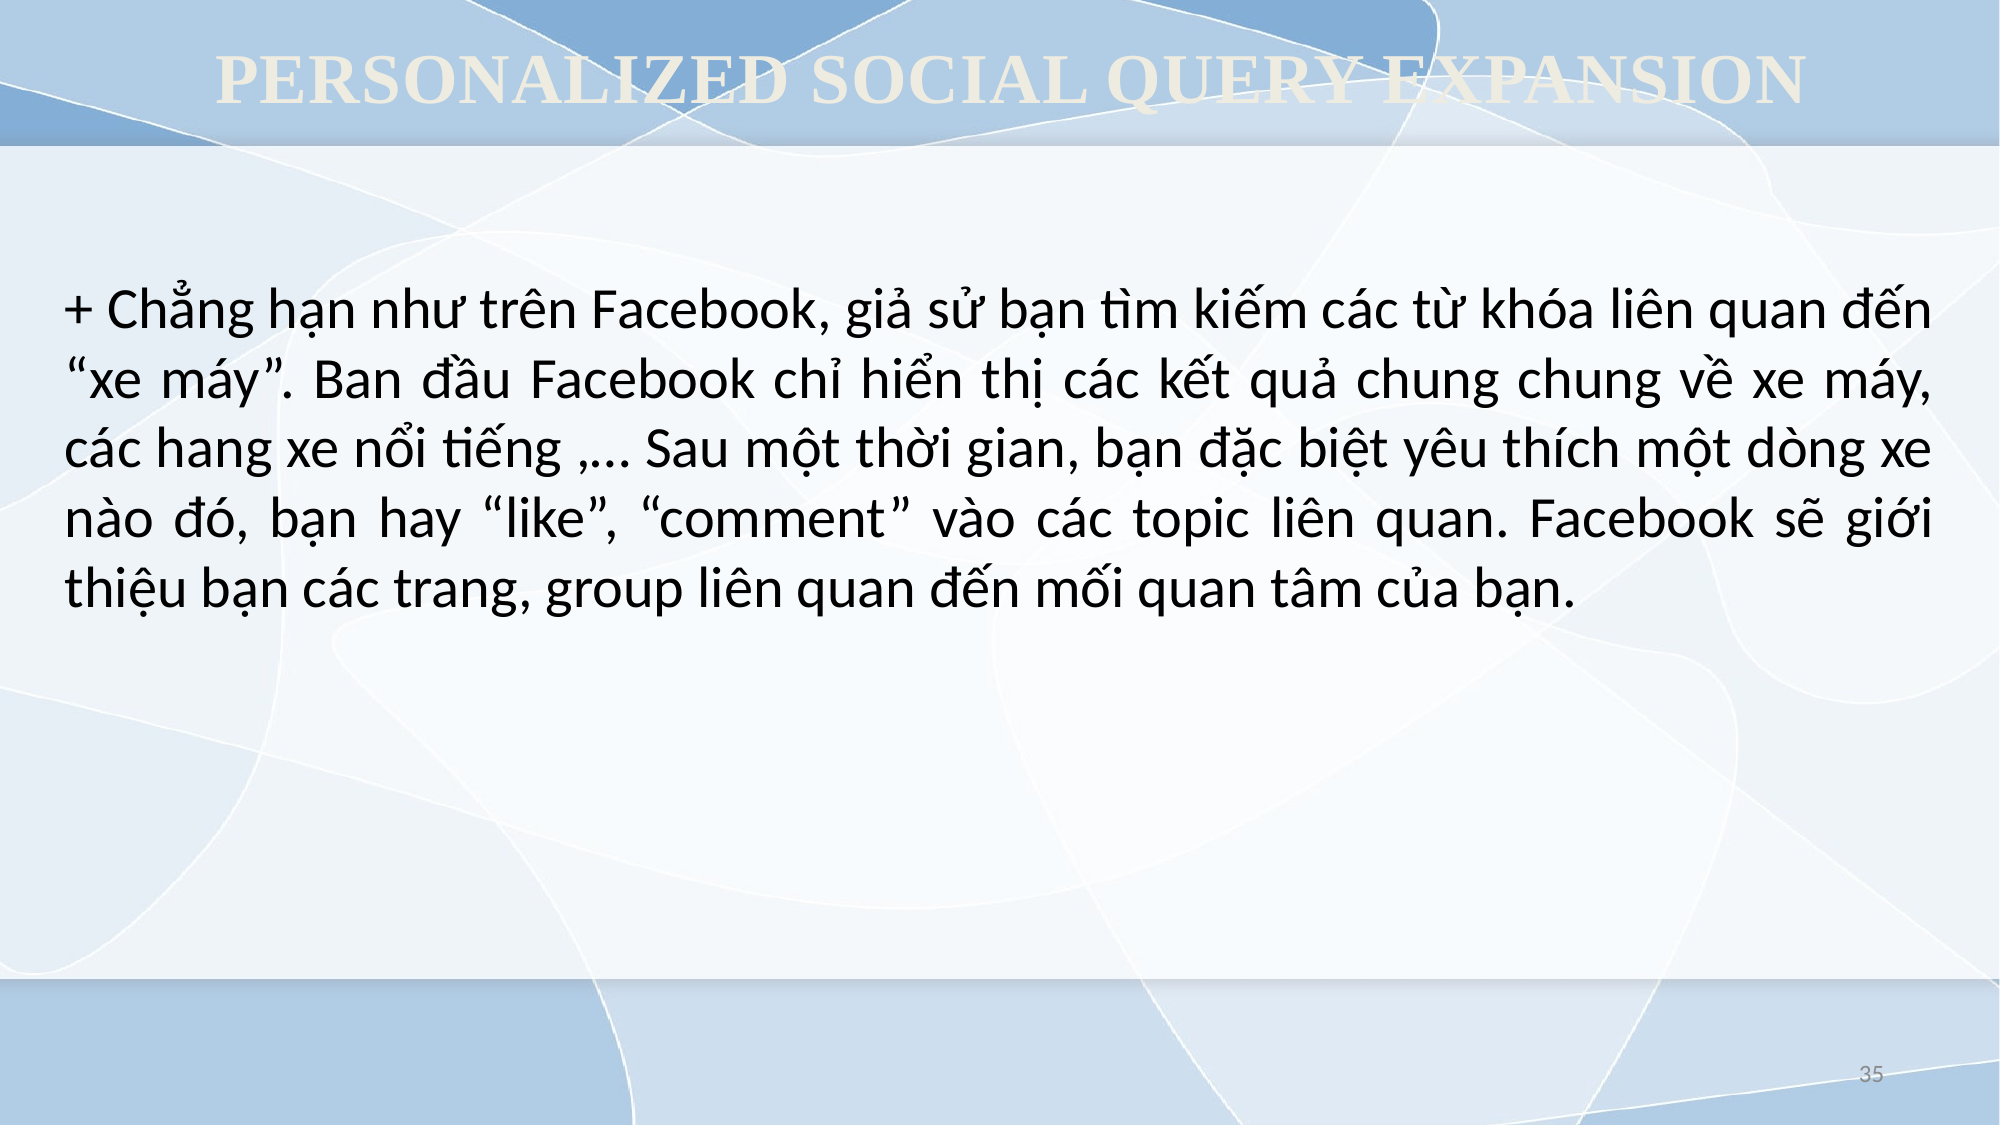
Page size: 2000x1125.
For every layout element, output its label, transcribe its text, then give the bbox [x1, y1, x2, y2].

list + Chẳng hạn như trên Facebook, giả sử bạn tìm kiếm các từ khóa liên quan đến “xe máy”. Ban đầu Facebook chỉ hiển thị các kết quả chung chung về xe máy, các hang xe nổi tiếng ,… Sau một thời gian, bạn đặc biệt yêu thích một dòng xe nào đó, bạn hay “like”, “comment” vào các topic liên quan. Facebook sẽ giới thiệu bạn các trang, group liên quan đến mối quan tâm của bạn. [49, 262, 1950, 925]
title PERSONALIZED SOCIAL QUERY EXPANSION [24, 0, 2000, 150]
slide_number <number> [1432, 1042, 1900, 1103]
